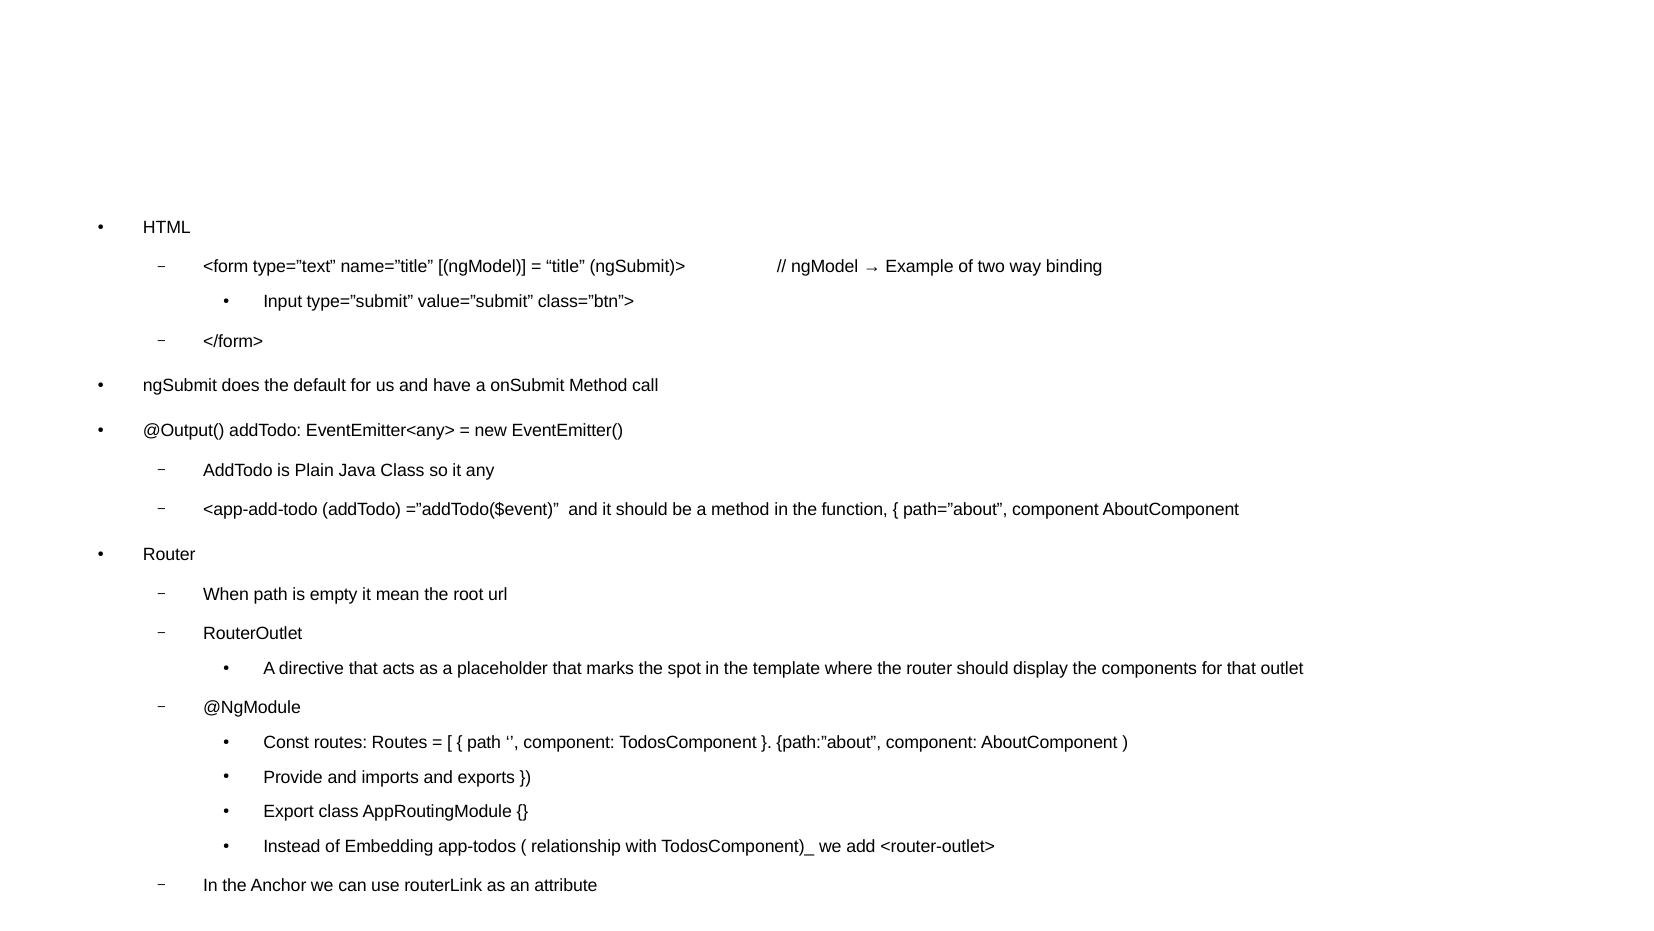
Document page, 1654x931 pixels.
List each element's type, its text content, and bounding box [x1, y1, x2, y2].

list HTML <form type=”text” name=”title” [(ngModel)] = “title” (ngSubmit)> // ngModel → Example of two way binding Input type=”submit” value=”submit” class=”btn”> </form> ngSubmit does the default for us and have a onSubmit Method call @Output() addTodo: EventEmitter<any> = new EventEmitter() AddTodo is Plain Java Class so it any <app-add-todo (addTodo) =”addTodo($event)” and it should be a method in the function, { path=”about”, component AboutComponent Router When path is empty it mean the root url RouterOutlet A directive that acts as a placeholder that marks the spot in the template where the router should display the components for that outlet @NgModule Const routes: Routes = [ { path ‘’, component: TodosComponent }. {path:”about”, component: AboutComponent ) Provide and imports and exports }) Export class AppRoutingModule {} Instead of Embedding app-todos ( relationship with TodosComponent)_ we add <router-outlet> In the Anchor we can use routerLink as an attribute [82, 217, 1571, 901]
